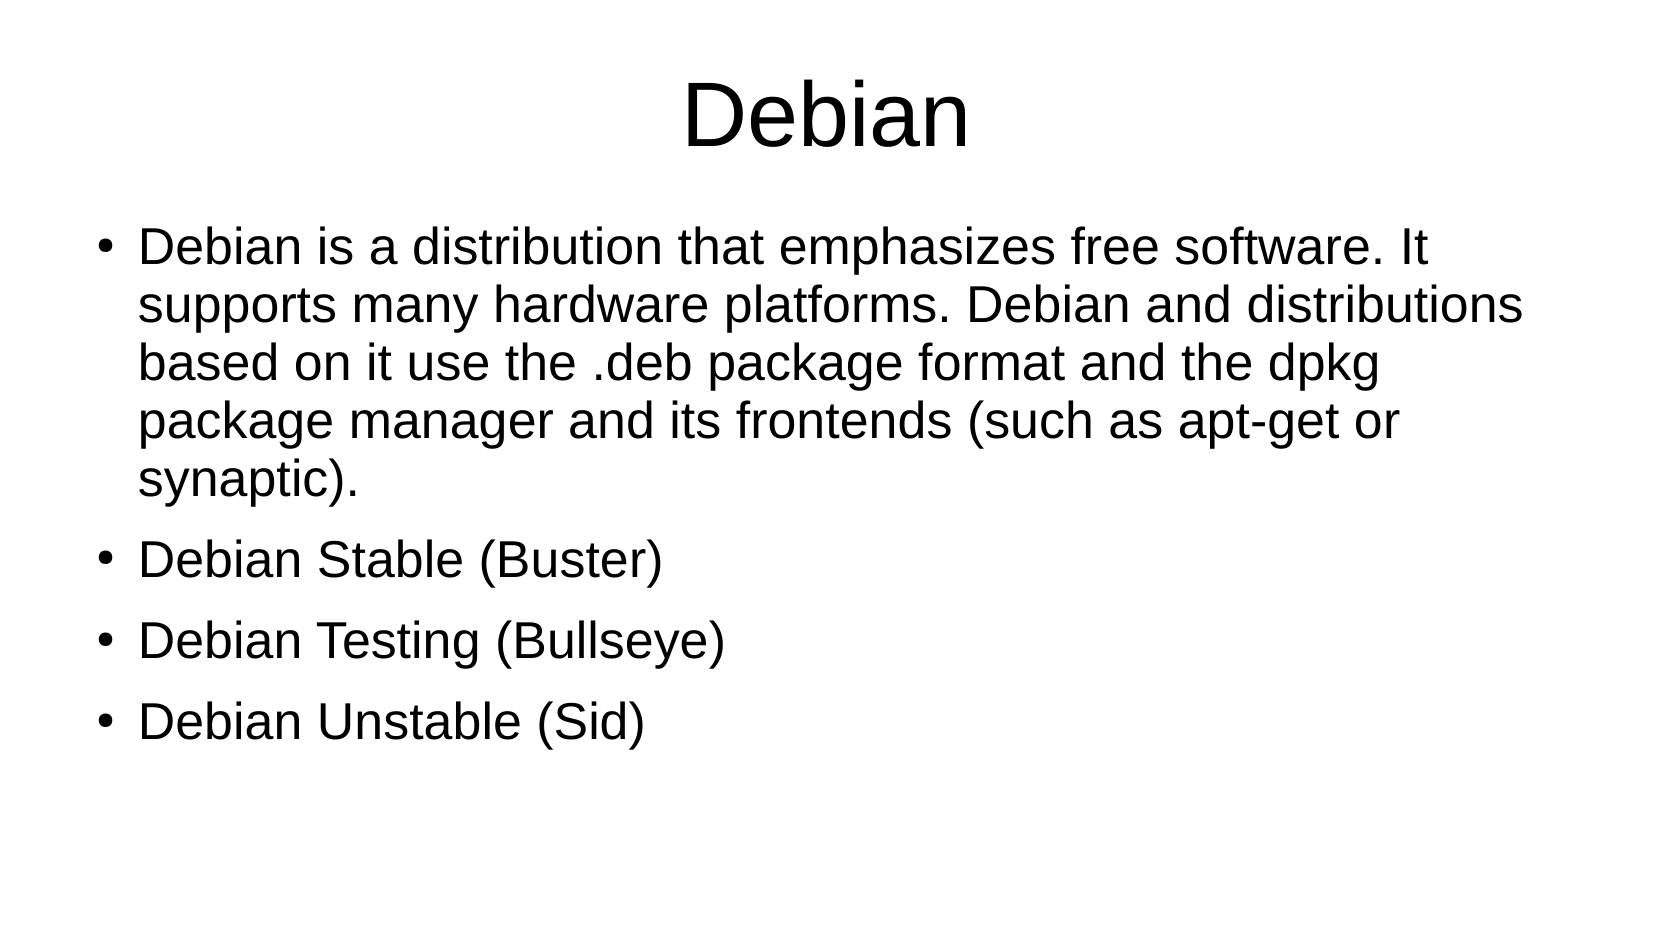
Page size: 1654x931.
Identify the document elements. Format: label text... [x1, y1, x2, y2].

list Debian is a distribution that emphasizes free software. It supports many hardware platforms. Debian and distributions based on it use the .deb package format and the dpkg package manager and its frontends (such as apt-get or synaptic). Debian Stable (Buster) Debian Testing (Bullseye) Debian Unstable (Sid) [82, 217, 1571, 758]
title Debian [82, 37, 1571, 193]
